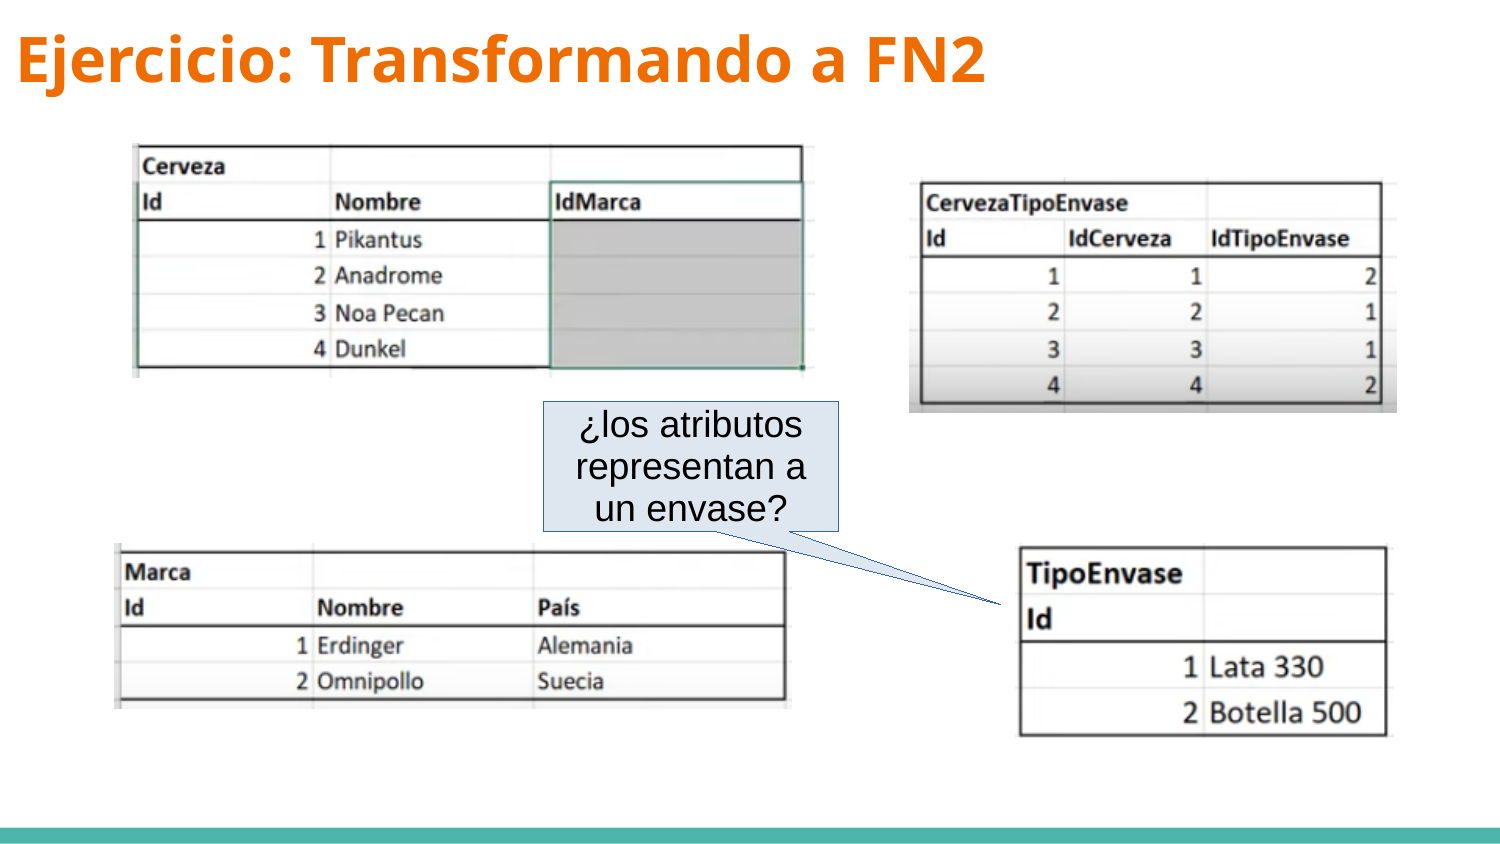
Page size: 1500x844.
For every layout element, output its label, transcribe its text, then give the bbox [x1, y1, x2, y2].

picture [909, 177, 1397, 414]
picture [132, 143, 815, 378]
text_box ¿los atributos representan a un envase? [543, 401, 1001, 605]
picture [114, 543, 792, 709]
title Ejercicio: Transformando a FN2 [0, 0, 1398, 116]
picture [1015, 543, 1394, 739]
